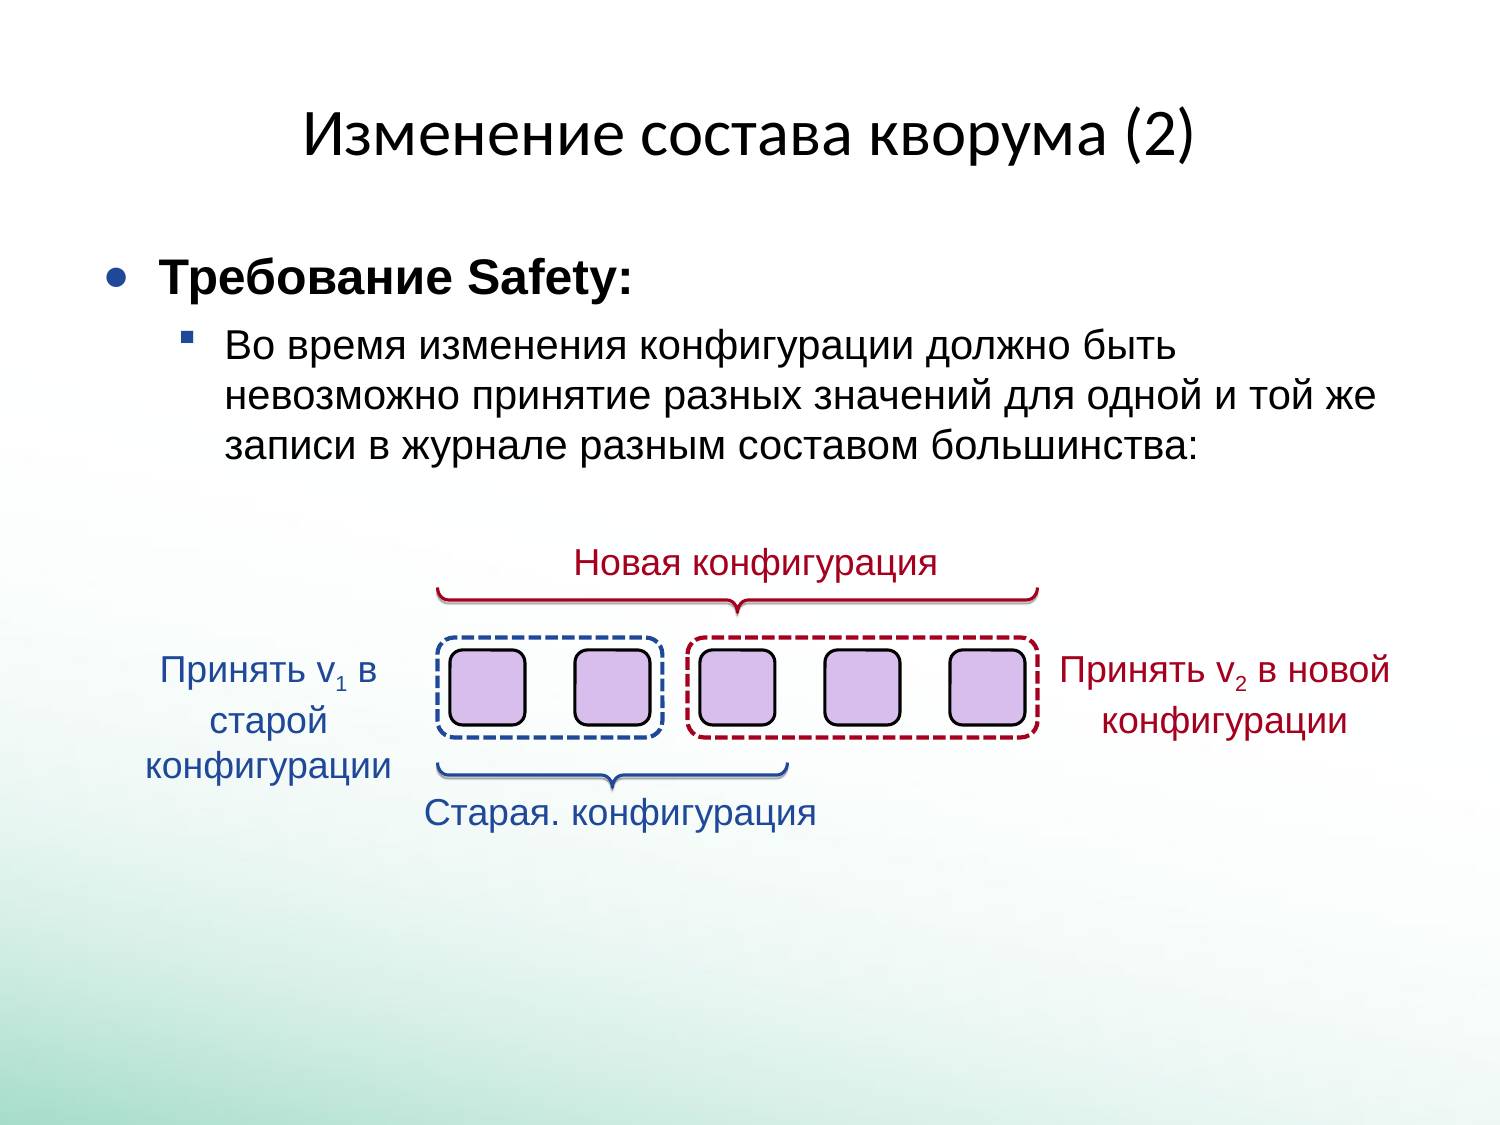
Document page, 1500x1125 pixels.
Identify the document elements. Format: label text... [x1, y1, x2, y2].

text_box [949, 649, 1025, 725]
text_box Принять v2 в новой конфигурации [1037, 637, 1413, 749]
title Изменение состава кворума (2) [75, 45, 1426, 233]
text_box Новая конфигурация [536, 537, 976, 583]
picture [0, 0, 1500, 1125]
text_box Принять v1 в старой конфигурации [112, 637, 425, 794]
list Требование Safety: Во время изменения конфигурации должно быть невозможно принятие разных значений для одной и той же записи в журнале разным составом большинства: [87, 237, 1438, 993]
text_box [699, 649, 775, 725]
text_box [449, 649, 525, 725]
text_box Старая. конфигурация [415, 787, 826, 833]
text_box [574, 649, 650, 725]
text_box [824, 649, 900, 725]
